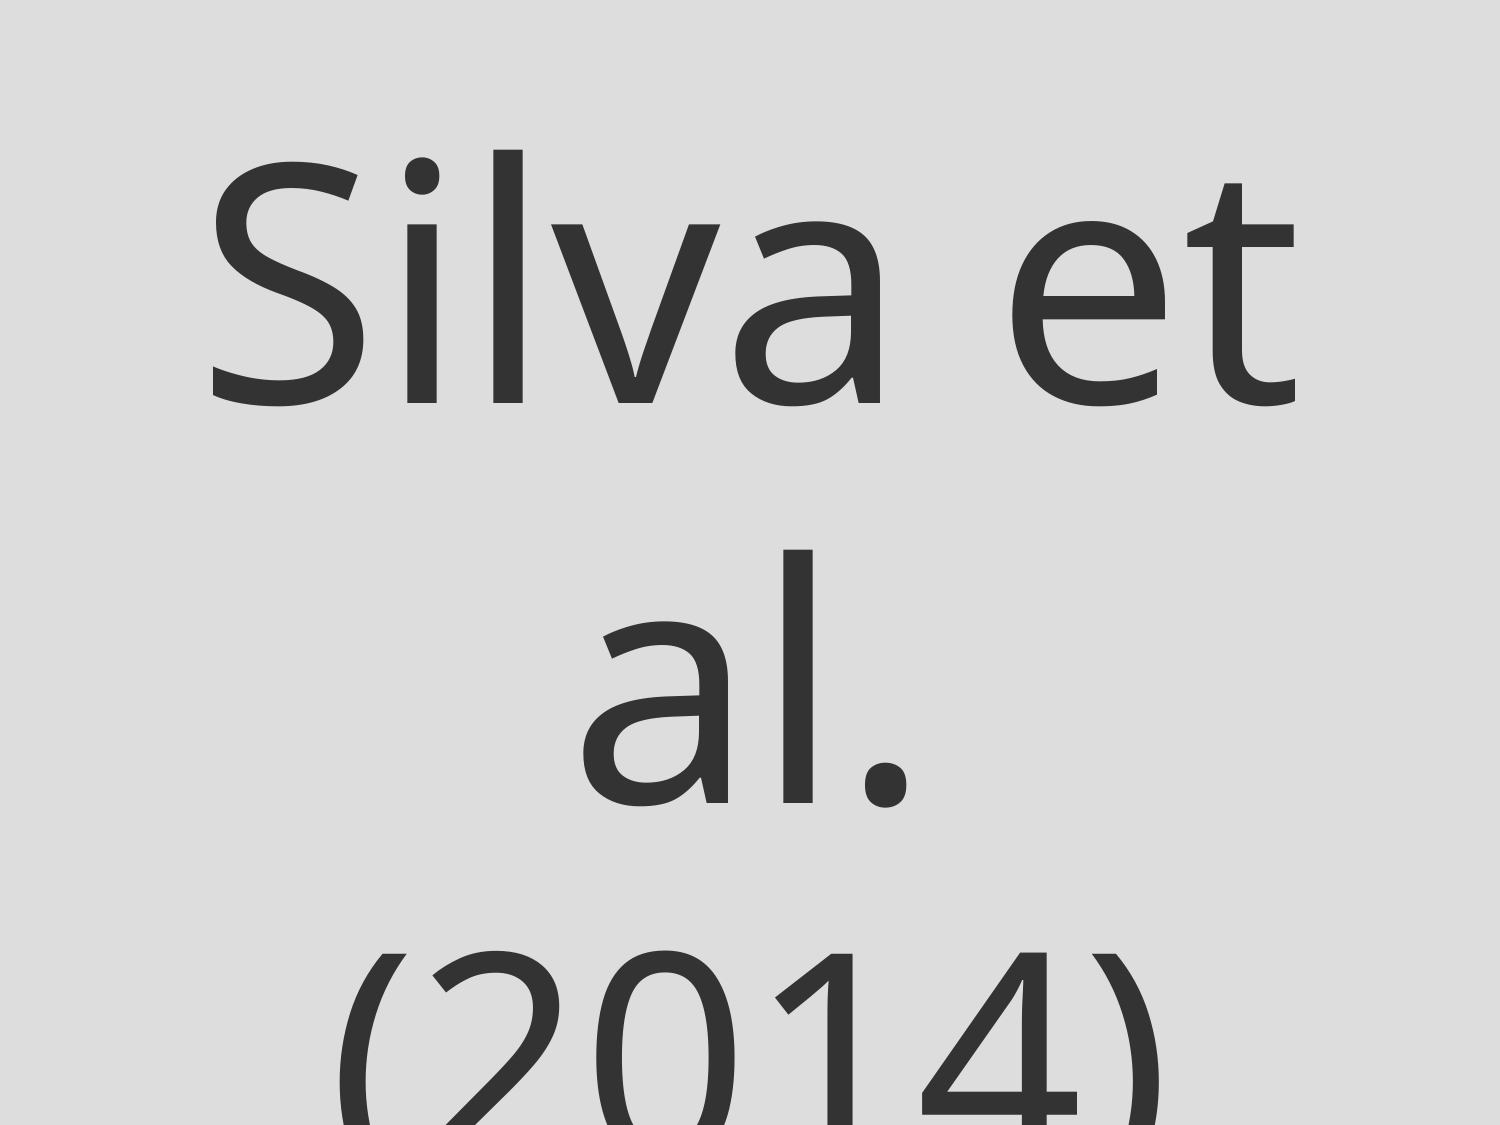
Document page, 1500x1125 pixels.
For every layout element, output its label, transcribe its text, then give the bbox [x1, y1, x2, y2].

title Silva et al. (2014) [75, 56, 1425, 1069]
